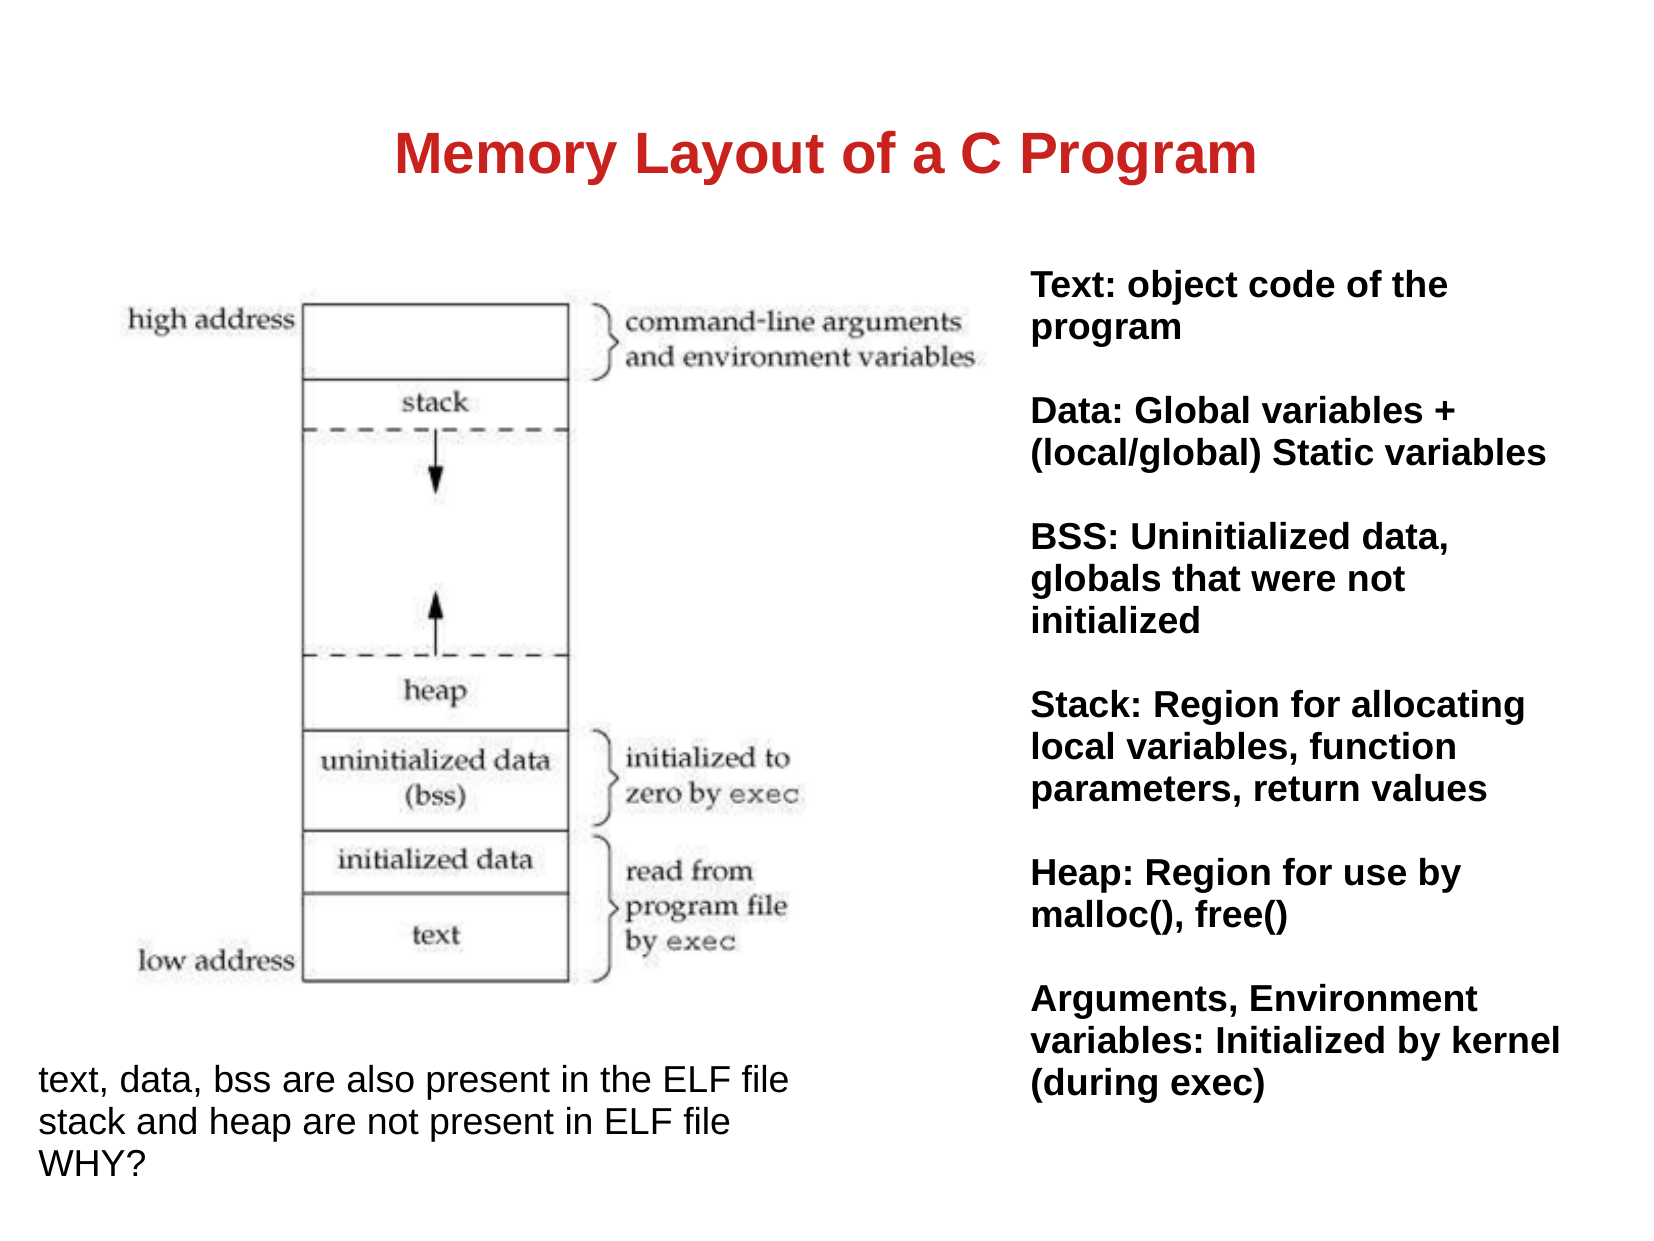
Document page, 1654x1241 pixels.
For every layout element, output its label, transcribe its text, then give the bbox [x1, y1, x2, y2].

text_box Text: object code of the program Data: Global variables + (local/global) Static variables BSS: Uninitialized data, globals that were not initialized Stack: Region for allocating local variables, function parameters, return values Heap: Region for use by malloc(), free() Arguments, Environment variables: Initialized by kernel (during exec) [1015, 256, 1595, 1112]
title Memory Layout of a C Program [82, 49, 1571, 257]
text_box text, data, bss are also present in the ELF file stack and heap are not present in ELF file WHY? [23, 1051, 934, 1192]
picture [35, 271, 1015, 1004]
